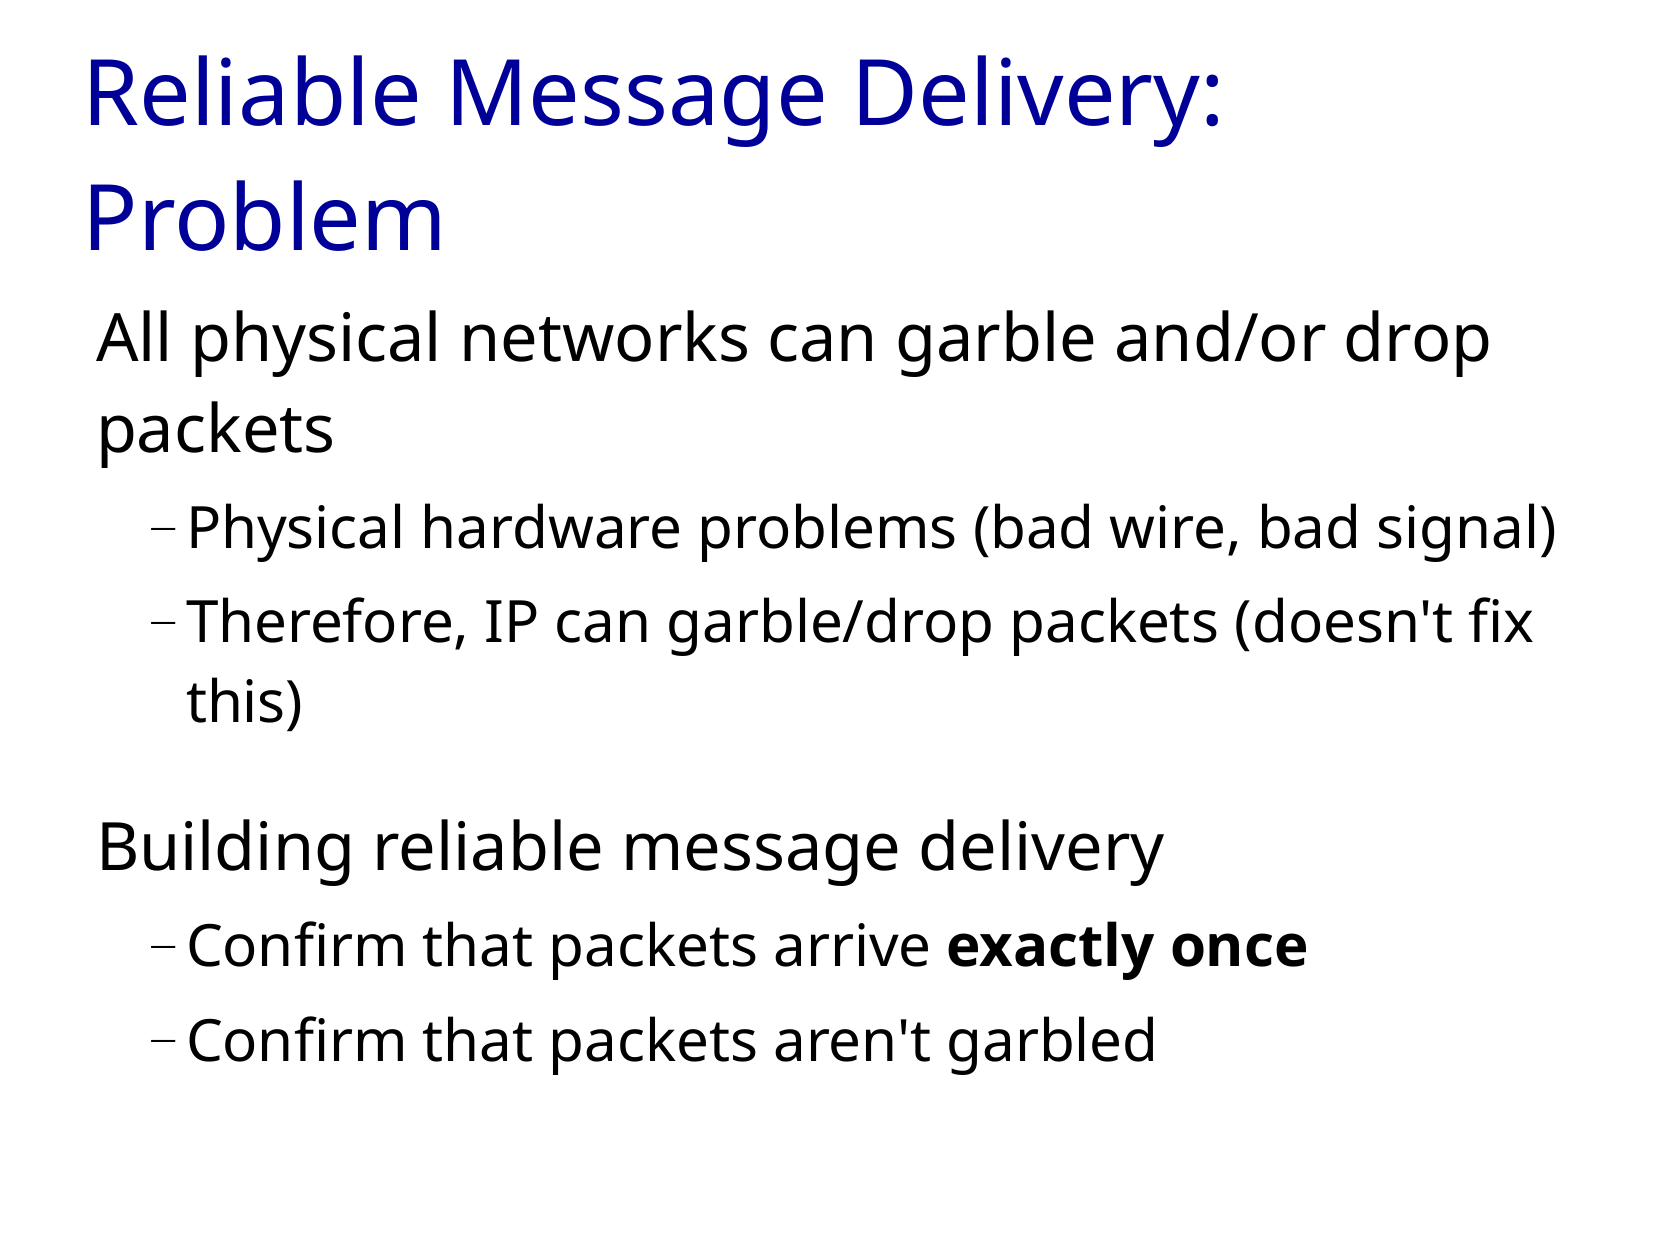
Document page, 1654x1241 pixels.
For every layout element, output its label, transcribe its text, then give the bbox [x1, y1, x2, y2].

list All physical networks can garble and/or drop packets Physical hardware problems (bad wire, bad signal) Therefore, IP can garble/drop packets (doesn't fix this) Building reliable message delivery Confirm that packets arrive exactly once Confirm that packets aren't garbled [60, 290, 1571, 1096]
title Reliable Message Delivery: Problem [82, 49, 1571, 257]
